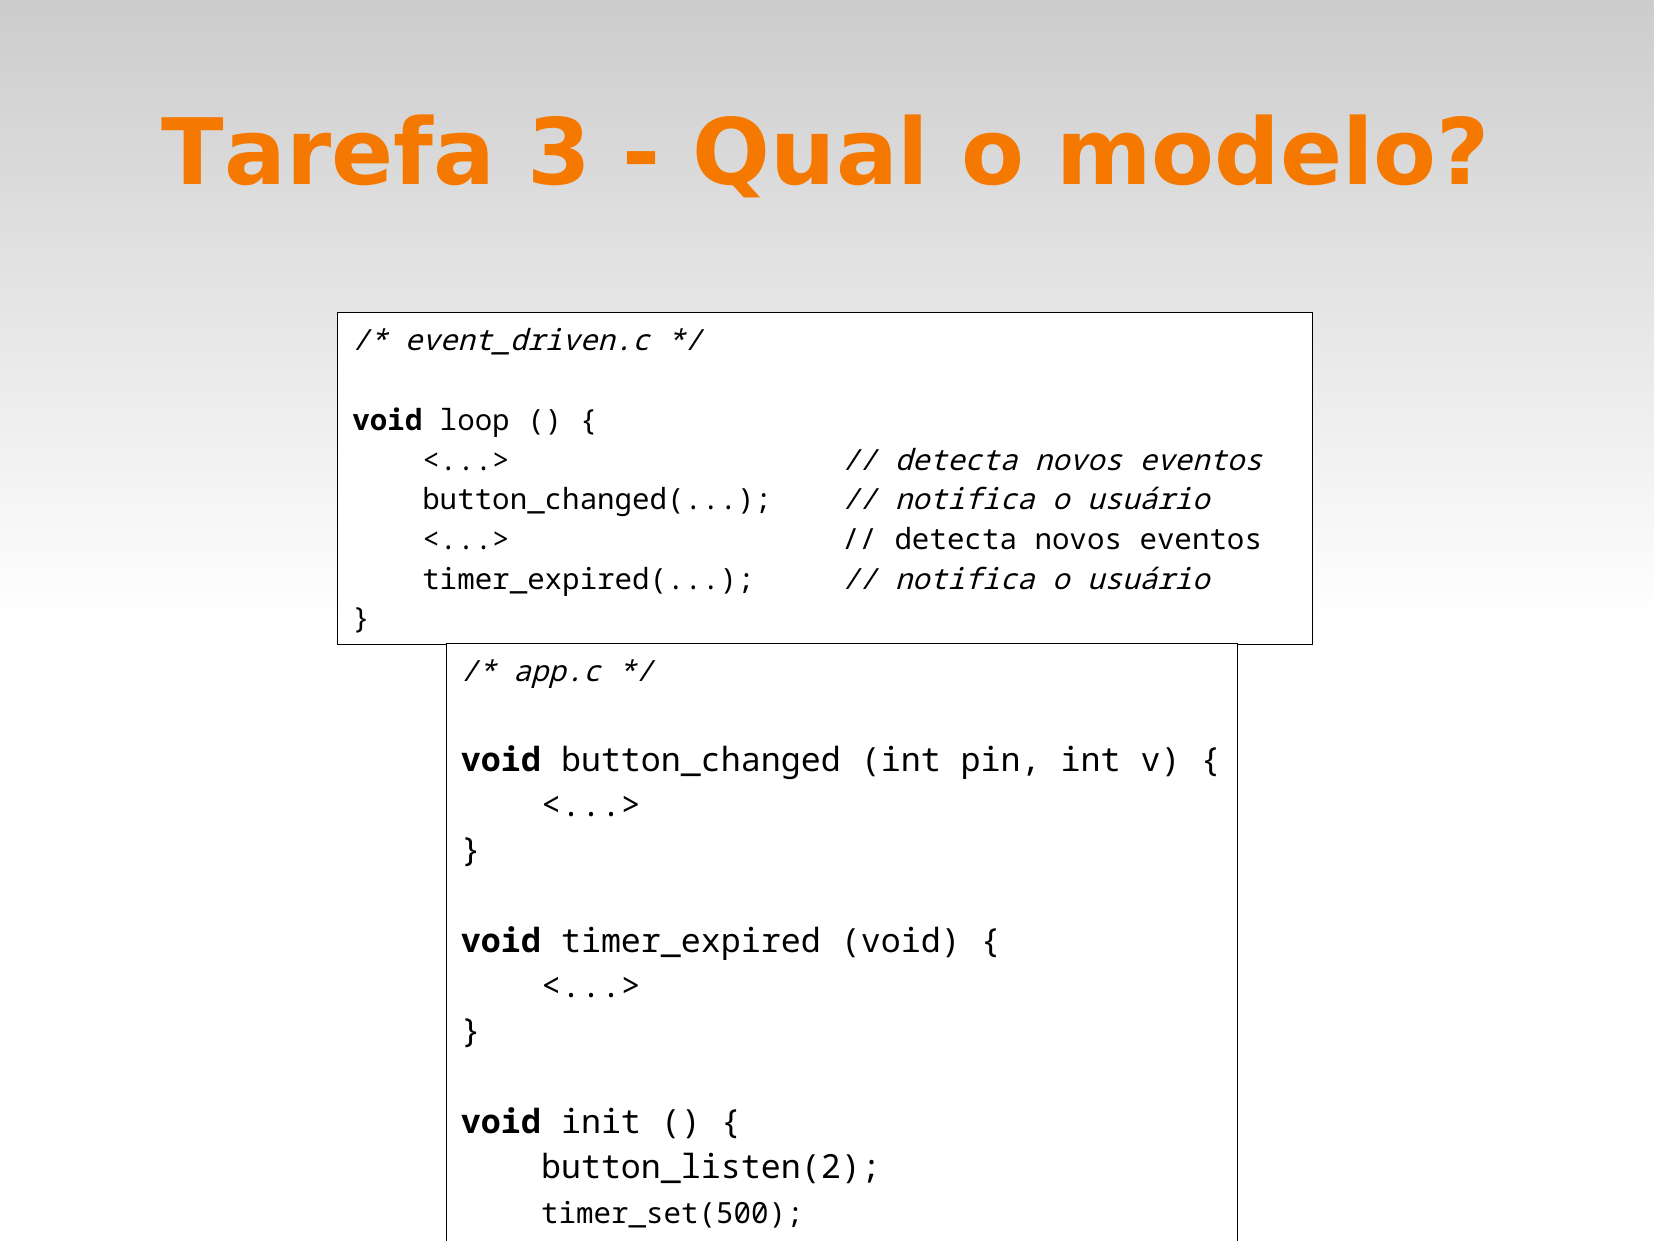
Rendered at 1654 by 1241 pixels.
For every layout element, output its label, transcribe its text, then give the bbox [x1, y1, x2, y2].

title Tarefa 3 - Qual o modelo? [82, 49, 1571, 257]
text_box /* event_driven.c */ void loop () { <...> // detecta novos eventos button_changed(...); // notifica o usuário <...> // detecta novos eventos timer_expired(...); // notifica o usuário } [337, 312, 1313, 601]
text_box /* app.c */ void button_changed (int pin, int v) { <...> } void timer_expired (void) { <...> } void init () { button_listen(2); timer_set(500); } [446, 643, 1238, 1199]
